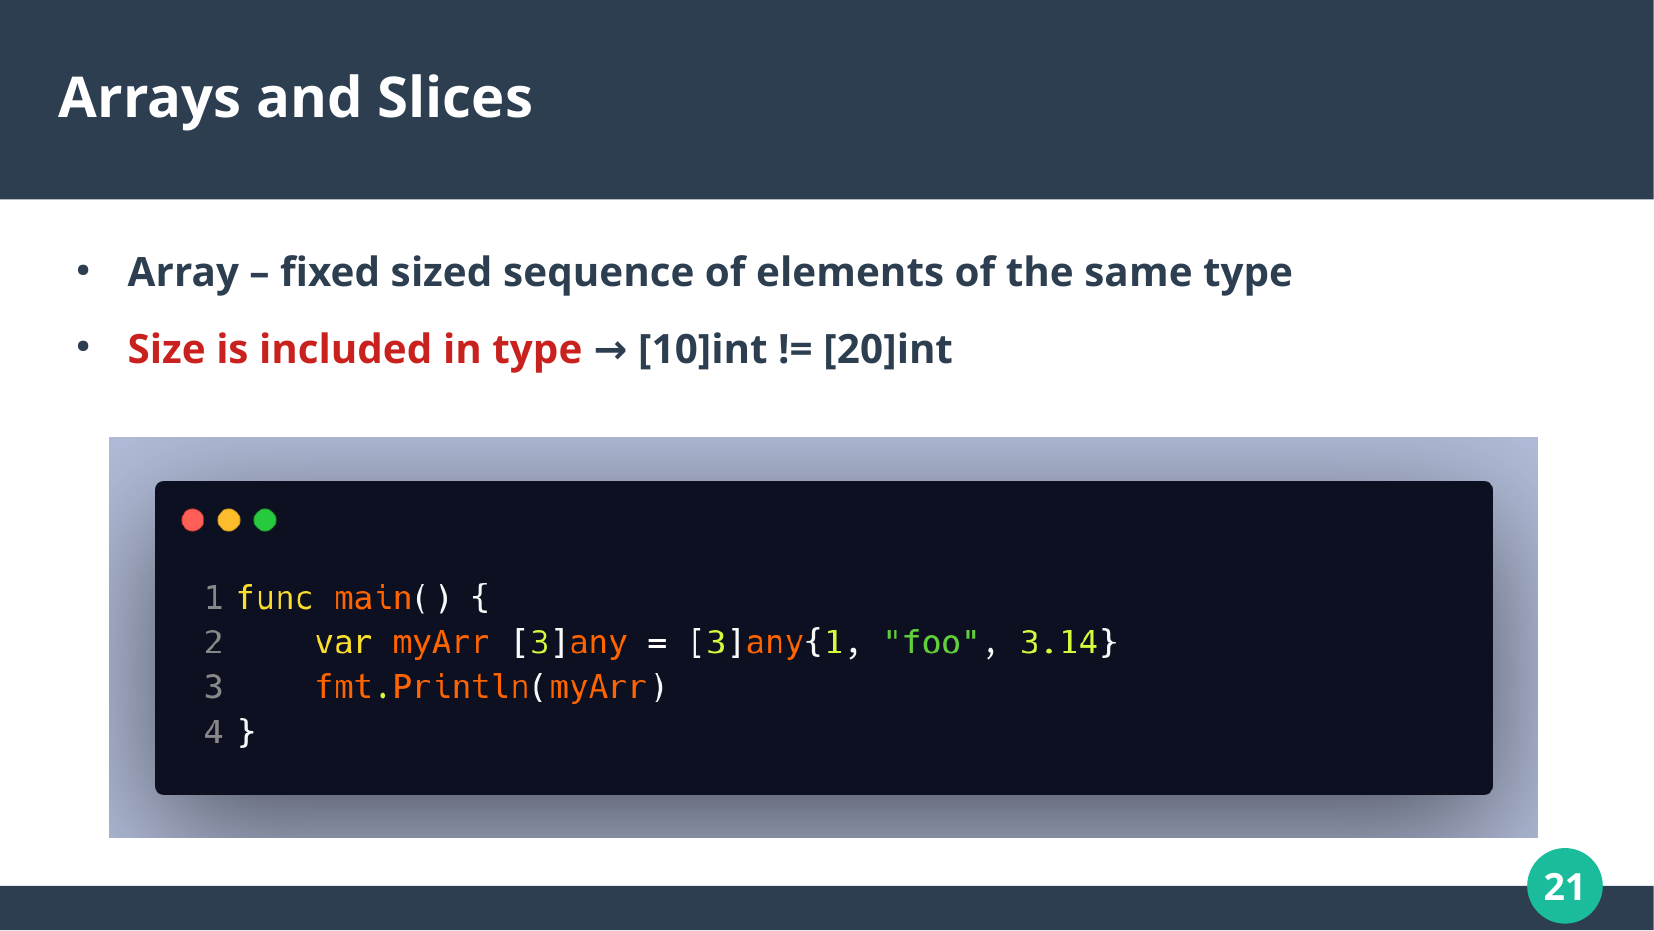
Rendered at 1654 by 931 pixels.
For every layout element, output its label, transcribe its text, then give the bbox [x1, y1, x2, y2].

picture [109, 437, 1538, 838]
title Arrays and Slices [59, 37, 1595, 155]
list Array – fixed sized sequence of elements of the same type Size is included in type → [10]int != [20]int [59, 243, 1595, 376]
